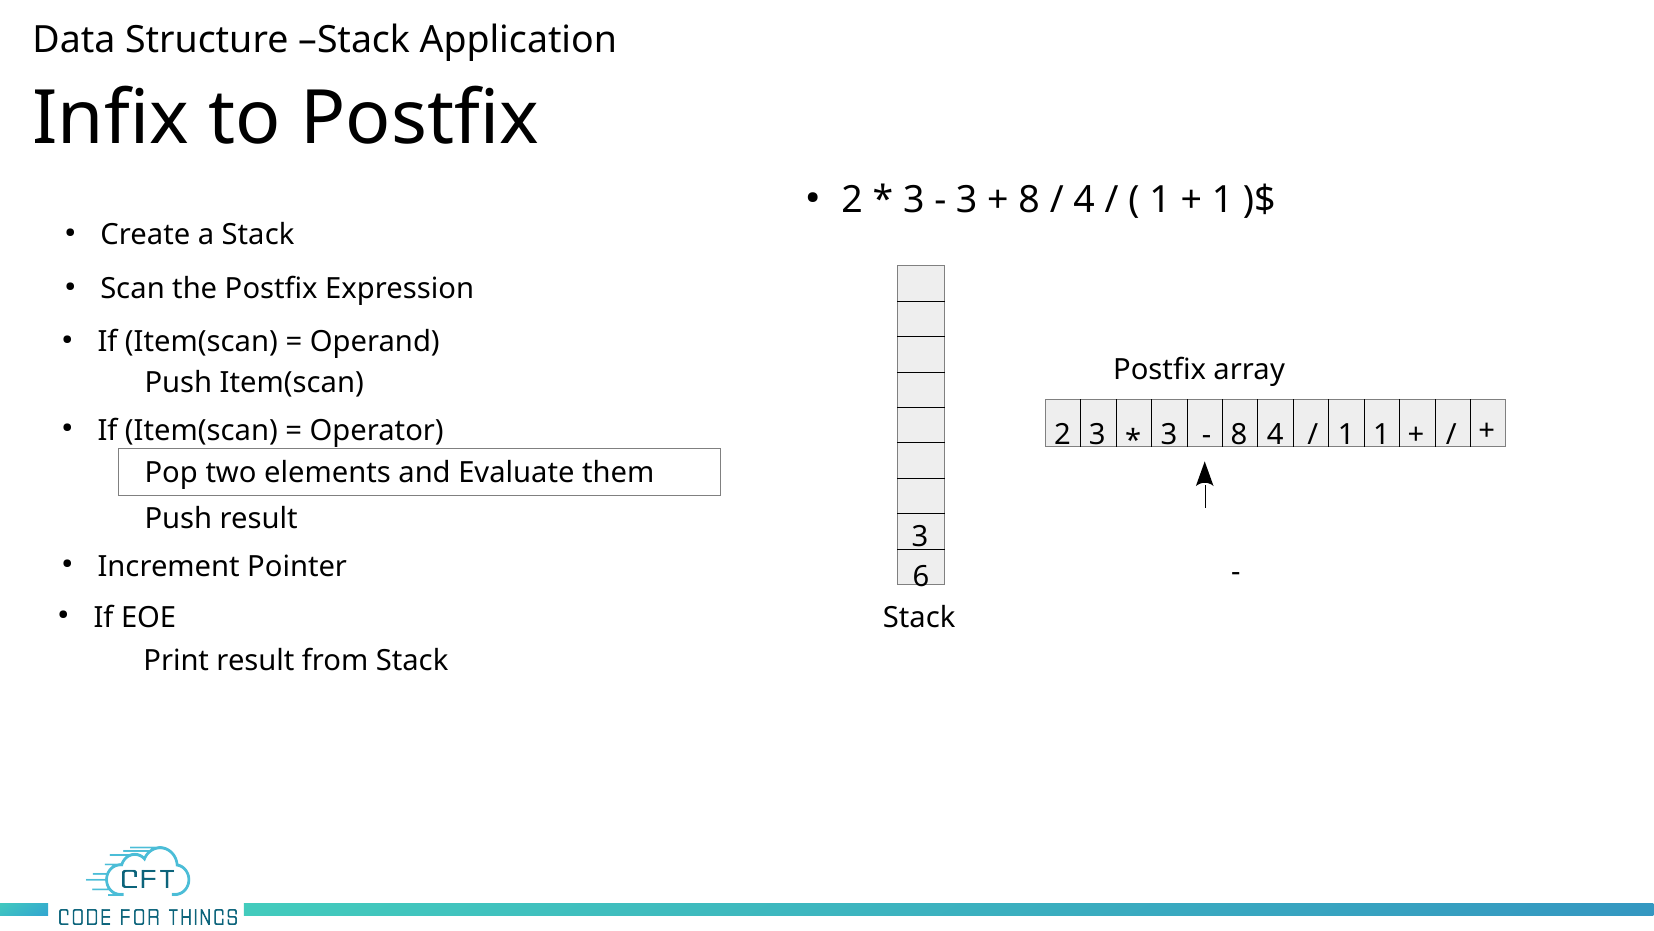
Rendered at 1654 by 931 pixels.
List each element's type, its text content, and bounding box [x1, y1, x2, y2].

text_box Push result [94, 490, 426, 550]
text_box [1081, 399, 1116, 405]
text_box If (Item(scan) = Operand) [47, 312, 491, 373]
text_box Scan the Postfix Expression [50, 259, 537, 319]
text_box [709, 448, 721, 496]
text_box - [1216, 543, 1257, 593]
text_box [1152, 399, 1187, 405]
title Data Structure –Stack Application Infix to Postfix [32, 12, 1536, 166]
text_box Increment Pointer [47, 537, 621, 597]
text_box Push Item(scan) [94, 373, 426, 401]
text_box [1258, 399, 1293, 405]
text_box [1117, 399, 1151, 411]
text_box [897, 265, 945, 301]
text_box Print result from Stack [93, 631, 615, 691]
text_box * [1110, 411, 1159, 461]
text_box 4 [1252, 405, 1292, 455]
text_box [1329, 399, 1364, 405]
text_box [897, 479, 945, 507]
text_box [1294, 399, 1328, 405]
text_box If EOE [43, 588, 375, 638]
text_box 3 [896, 507, 945, 558]
text_box 2 [1039, 405, 1074, 455]
text_box [1436, 399, 1470, 405]
text_box 8 [1236, 405, 1252, 455]
text_box [897, 337, 945, 372]
text_box / [1431, 405, 1471, 455]
text_box [1045, 399, 1080, 405]
text_box 1 [1341, 405, 1372, 455]
text_box Create a Stack [50, 206, 355, 266]
text_box [897, 373, 945, 407]
text_box [897, 302, 945, 336]
text_box [1365, 399, 1399, 405]
text_box 3 [1074, 405, 1123, 455]
text_box + [1463, 401, 1518, 451]
text_box [897, 443, 945, 478]
text_box + [1407, 405, 1431, 455]
picture [59, 846, 237, 925]
text_box Postfix array [1098, 340, 1312, 390]
text_box / [1292, 405, 1341, 455]
text_box 3 [1145, 405, 1187, 455]
text_box [897, 408, 945, 442]
text_box Stack [868, 588, 979, 638]
text_box [1188, 399, 1222, 405]
text_box Pop two elements and Evaluate them [94, 443, 709, 502]
text_box 6 [897, 547, 946, 597]
text_box [1223, 399, 1257, 405]
text_box If (Item(scan) = Operator) [47, 401, 496, 461]
text_box 1 [1372, 405, 1407, 455]
text_box - [1187, 405, 1236, 455]
text_box [1400, 399, 1435, 405]
text_box 2 * 3 - 3 + 8 / 4 / ( 1 + 1 )$ [791, 165, 1377, 225]
